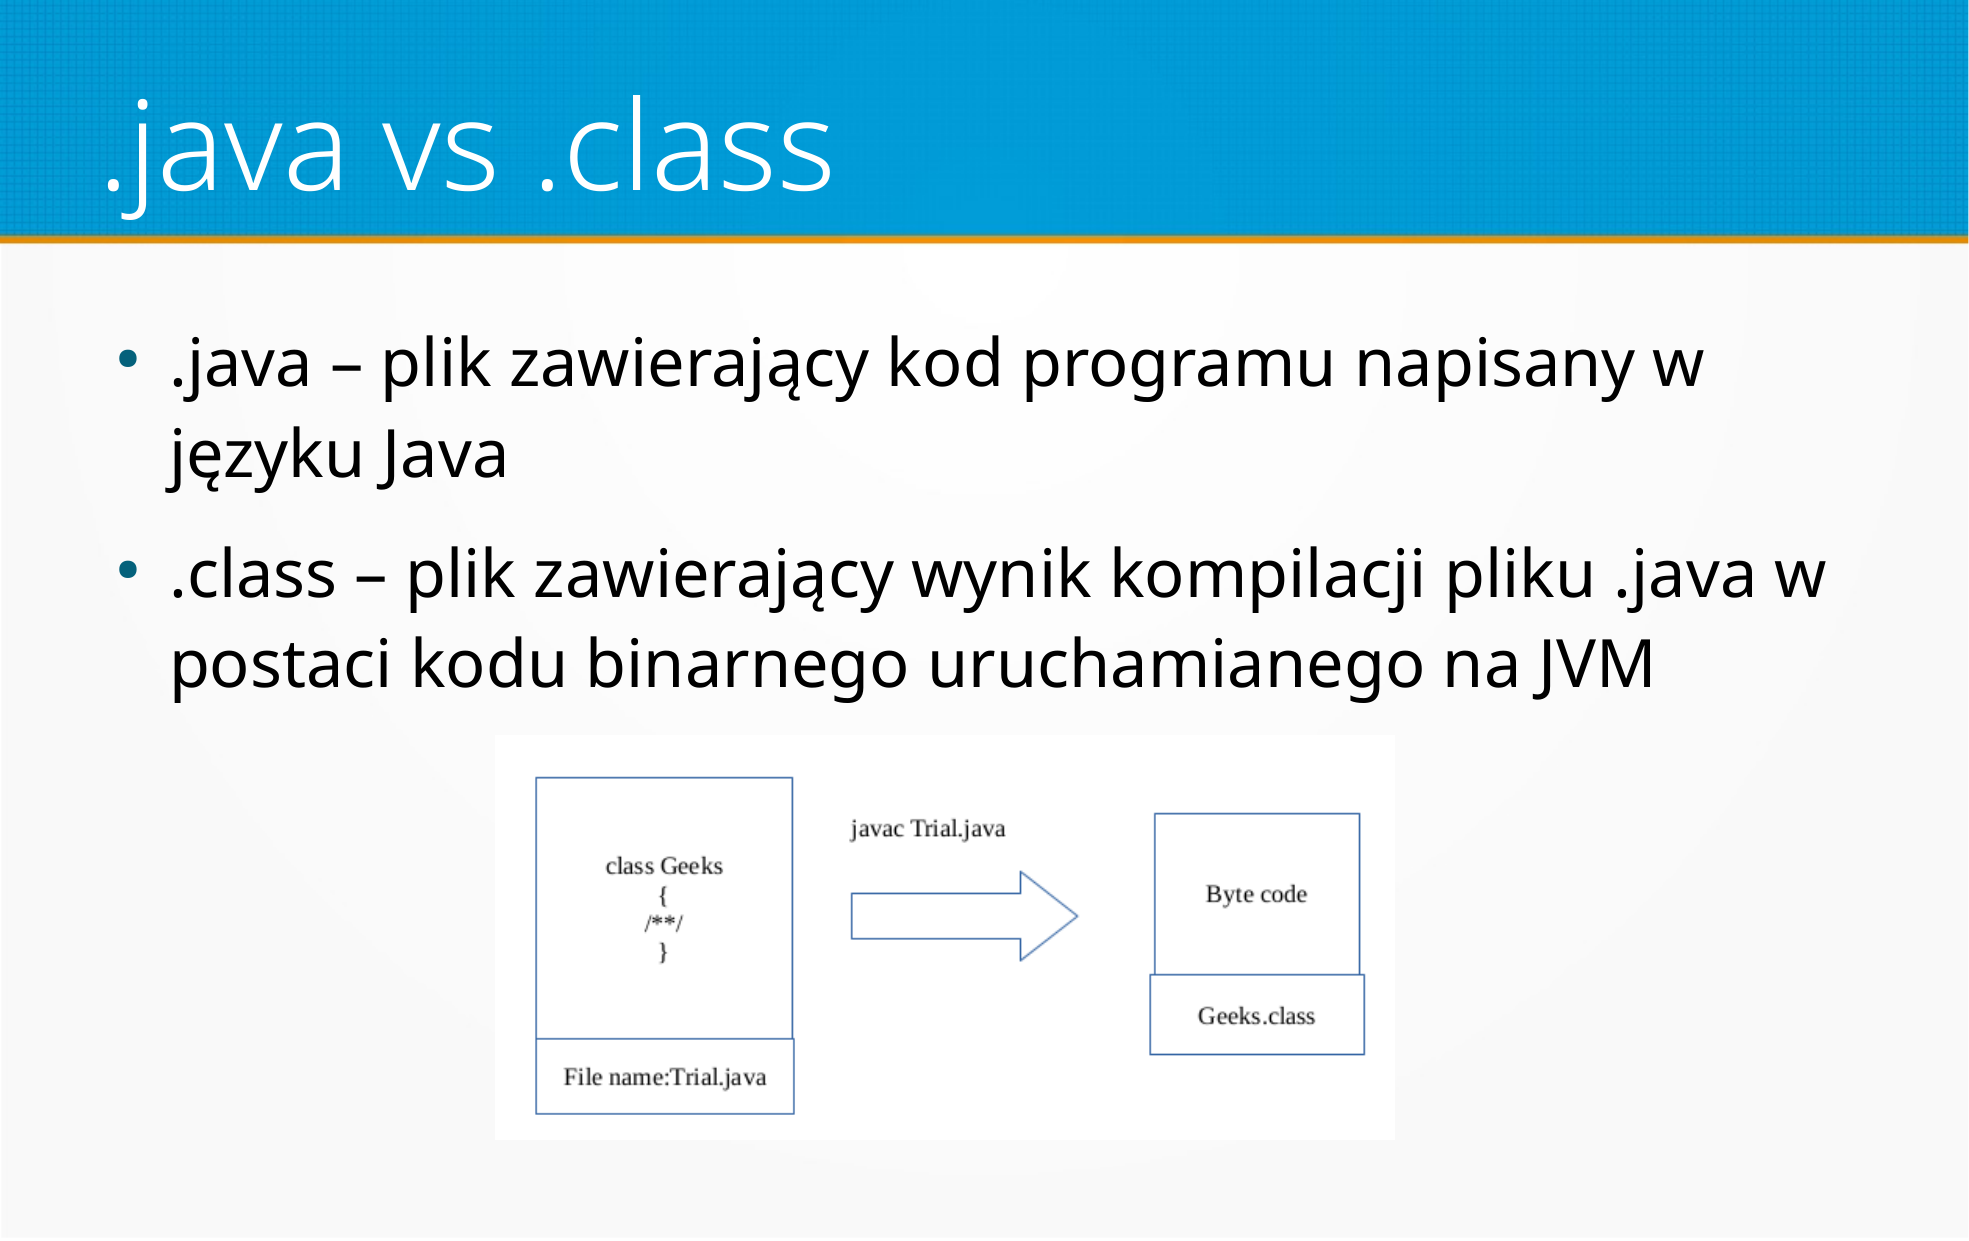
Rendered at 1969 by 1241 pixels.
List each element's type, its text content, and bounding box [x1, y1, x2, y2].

picture [0, 233, 1969, 1241]
list .java – plik zawierający kod programu napisany w języku Java .class – plik zawierający wynik kompilacji pliku .java w postaci kodu binarnego uruchamianego na JVM [98, 315, 1861, 1081]
title .java vs .class [98, 19, 1870, 227]
